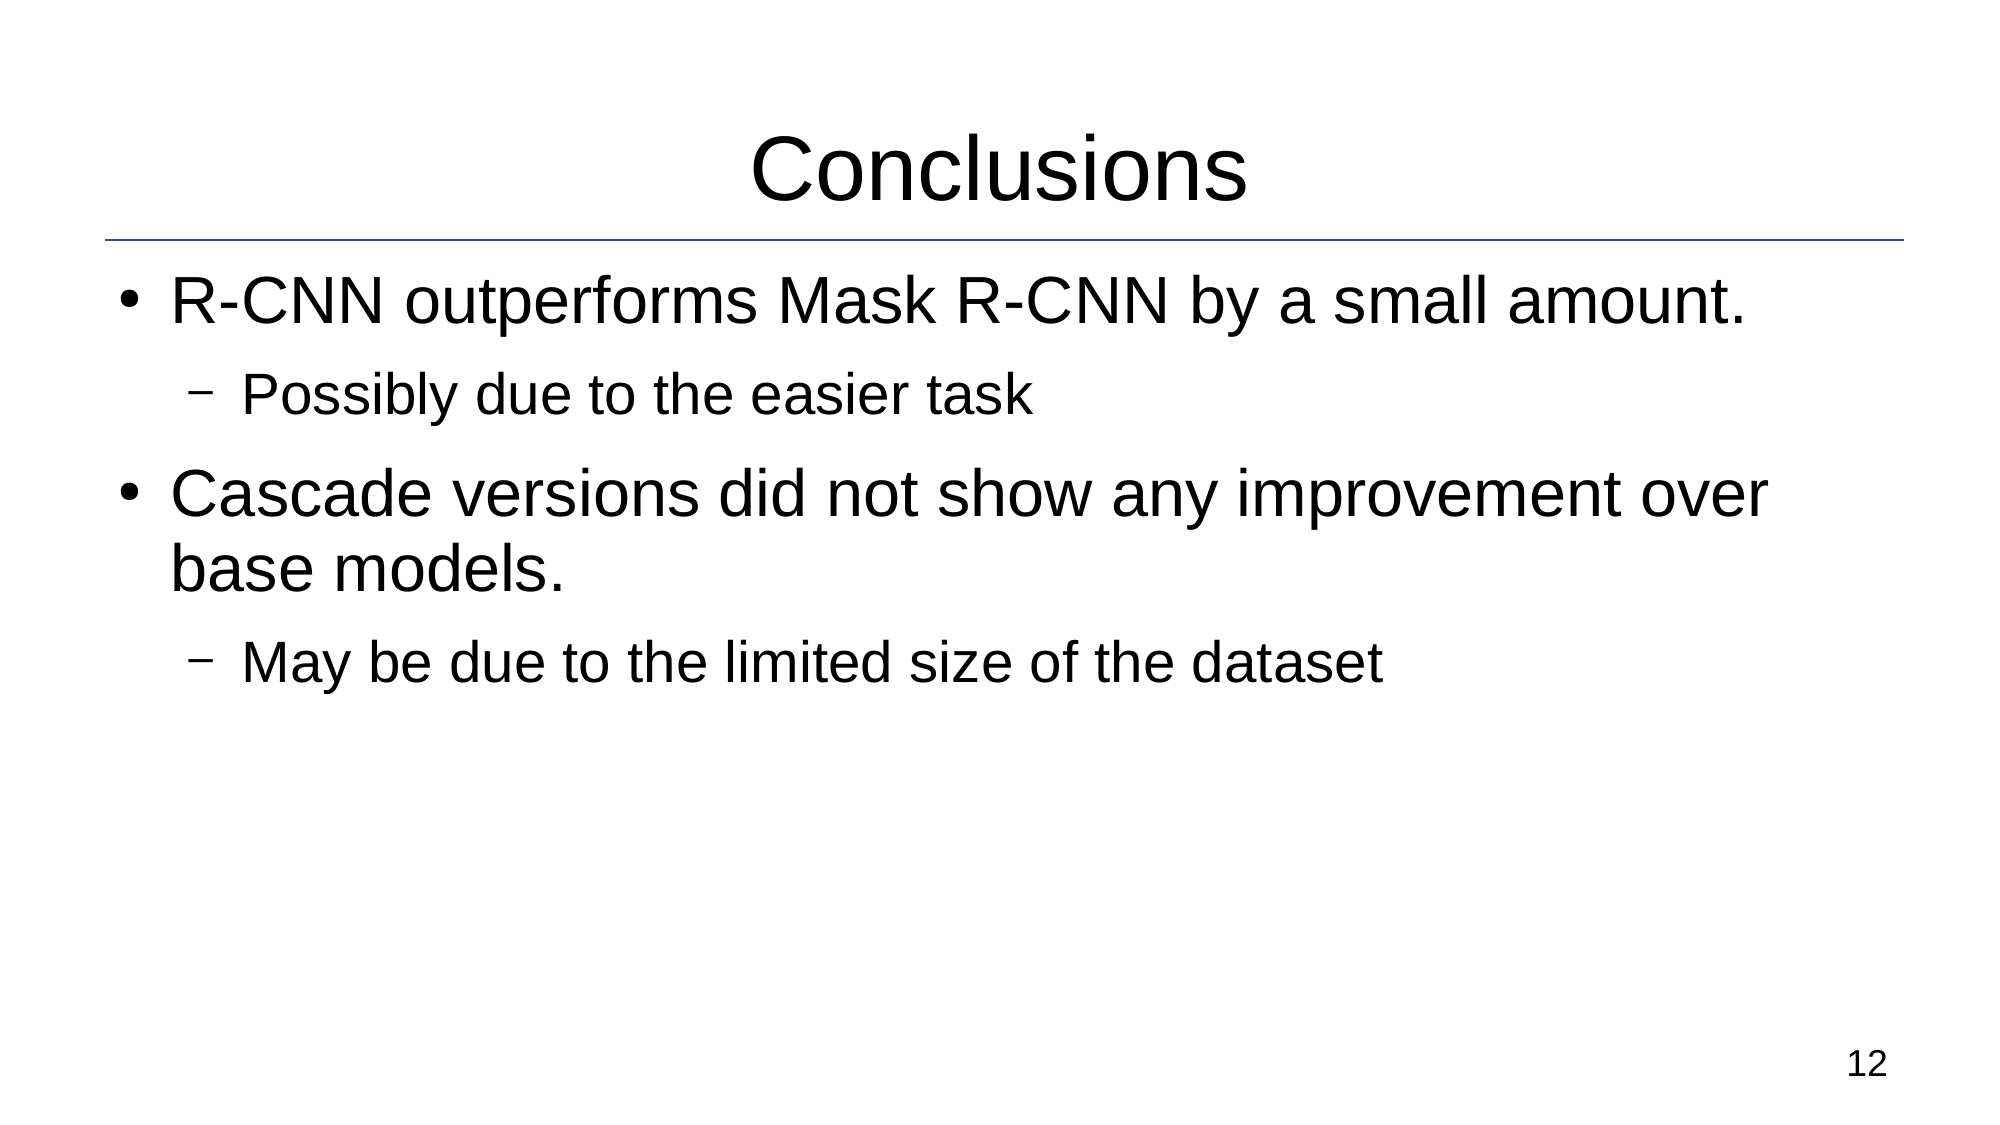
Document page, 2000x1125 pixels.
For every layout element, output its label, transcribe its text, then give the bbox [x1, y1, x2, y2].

title Conclusions [137, 59, 1862, 263]
list R-CNN outperforms Mask R-CNN by a small amount. Possibly due to the easier task Cascade versions did not show any improvement over base models. May be due to the limited size of the dataset [99, 263, 1900, 916]
